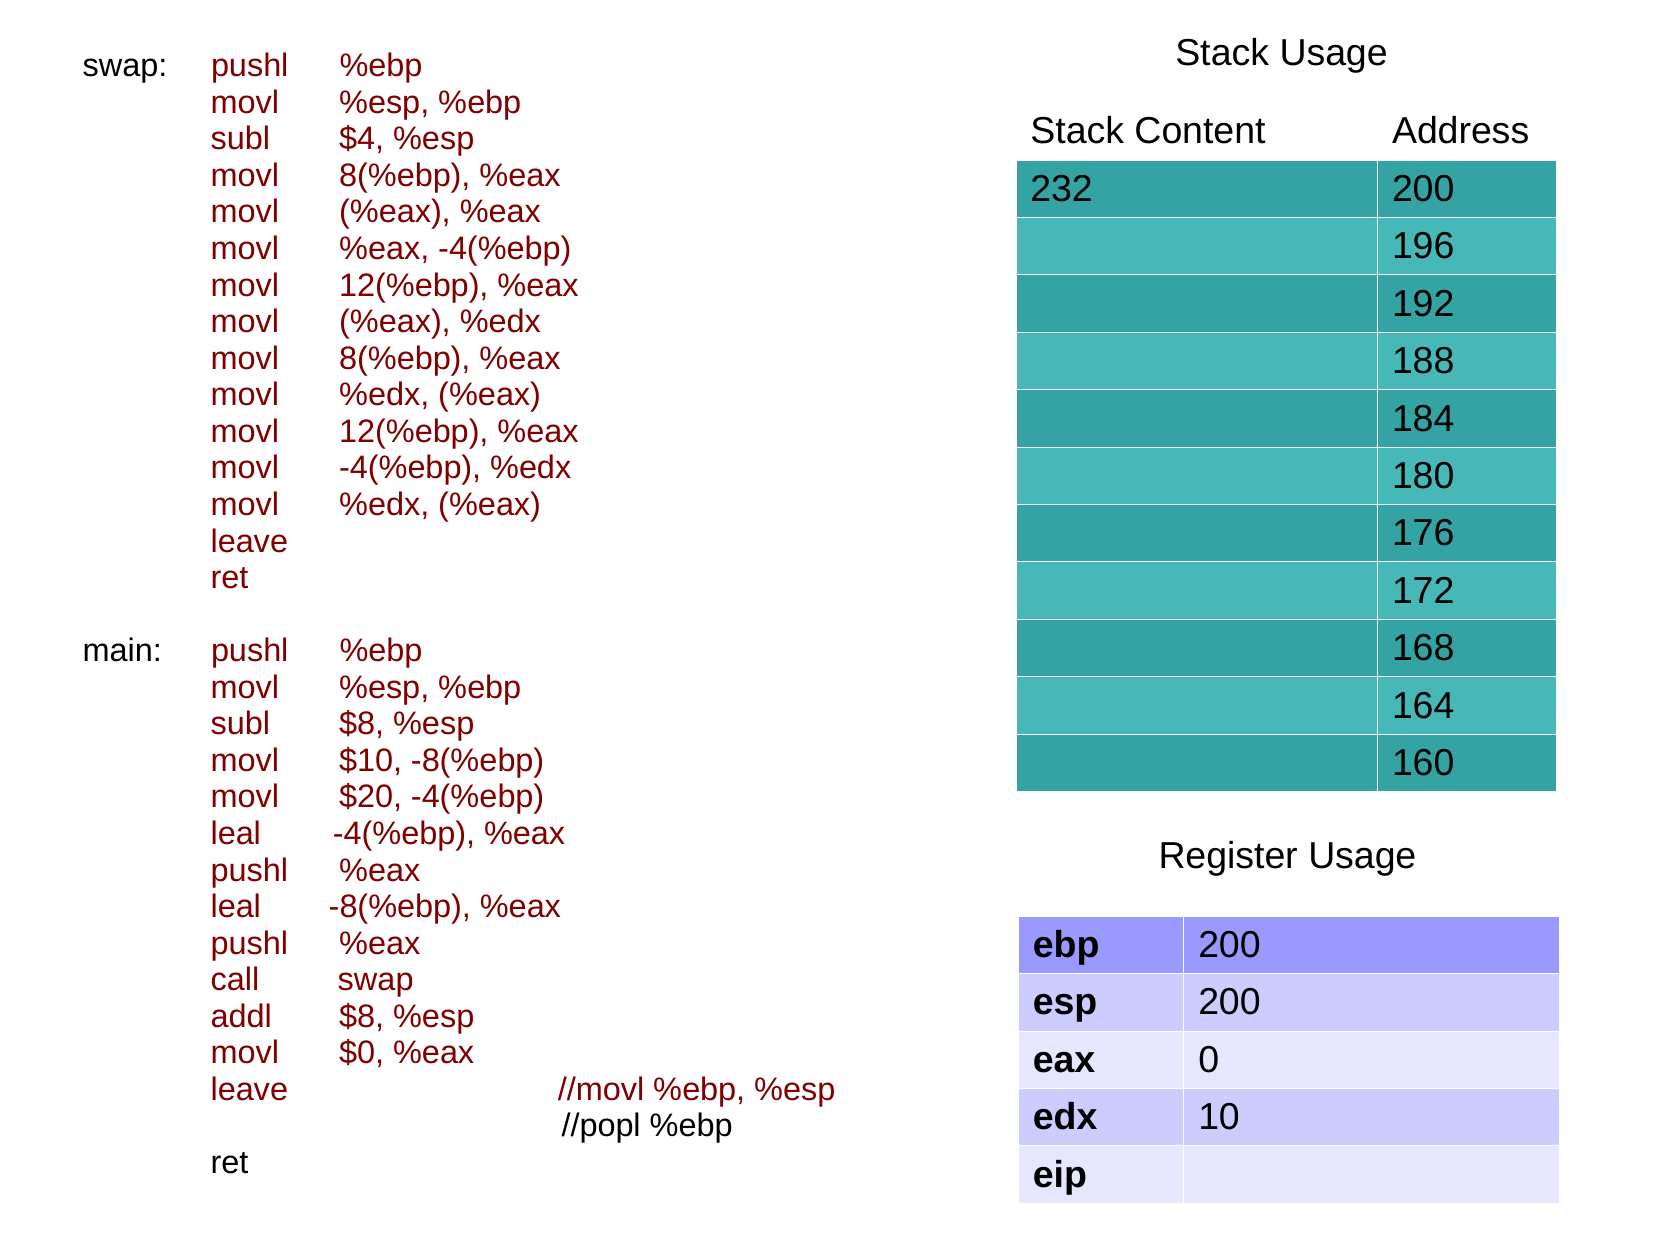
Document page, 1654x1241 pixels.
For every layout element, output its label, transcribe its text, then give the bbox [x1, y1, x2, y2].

table_header Address [1378, 103, 1556, 160]
table_header 200 [1184, 917, 1559, 973]
table_cell 168 [1378, 620, 1556, 676]
table_cell [1017, 218, 1377, 274]
table_cell 160 [1378, 735, 1556, 791]
table_cell 200 [1378, 161, 1556, 217]
table_cell 232 [1017, 161, 1377, 217]
table_cell 164 [1378, 677, 1556, 734]
table_cell 192 [1378, 275, 1556, 332]
table_cell esp [1019, 974, 1183, 1031]
table_cell [1017, 677, 1377, 734]
table_cell [1017, 562, 1377, 619]
table_cell eax [1019, 1032, 1183, 1088]
table_cell 176 [1378, 505, 1556, 561]
table_cell [1184, 1146, 1559, 1203]
table_cell [1017, 448, 1377, 504]
table_cell 0 [1184, 1032, 1559, 1088]
table_cell 172 [1378, 562, 1556, 619]
table_cell [1017, 735, 1377, 791]
table_cell 184 [1378, 390, 1556, 447]
table_cell 10 [1184, 1089, 1559, 1145]
table_header ebp [1019, 917, 1183, 973]
table_cell 180 [1378, 448, 1556, 504]
table_cell [1017, 505, 1377, 561]
table_cell 188 [1378, 333, 1556, 389]
table_cell [1017, 333, 1377, 389]
table_header Stack Content [1017, 103, 1377, 160]
text_box Register Usage [1015, 826, 1560, 884]
table_cell [1017, 620, 1377, 676]
text_box Stack Usage [1009, 23, 1554, 81]
table_cell [1017, 390, 1377, 447]
list swap: pushl %ebp movl %esp, %ebp subl $4, %esp movl 8(%ebp), %eax movl (%eax), %eax movl %eax, -4(%ebp) movl 12(%ebp), %eax movl (%eax), %edx movl 8(%ebp), %eax movl %edx, (%eax) movl 12(%ebp), %eax movl -4(%ebp), %edx movl %edx, (%eax) leave ret main: pushl %ebp movl %esp, %ebp subl $8, %esp movl $10, -8(%ebp) movl $20, -4(%ebp) leal -4(%ebp), %eax pushl %eax leal -8(%ebp), %eax pushl %eax call swap addl $8, %esp movl $0, %eax leave //movl %ebp, %esp //popl %ebp ret [82, 47, 969, 1182]
table_cell 196 [1378, 218, 1556, 274]
table_cell eip [1019, 1146, 1183, 1203]
table_cell 200 [1184, 974, 1559, 1031]
table_cell [1017, 275, 1377, 332]
table_cell edx [1019, 1089, 1183, 1145]
